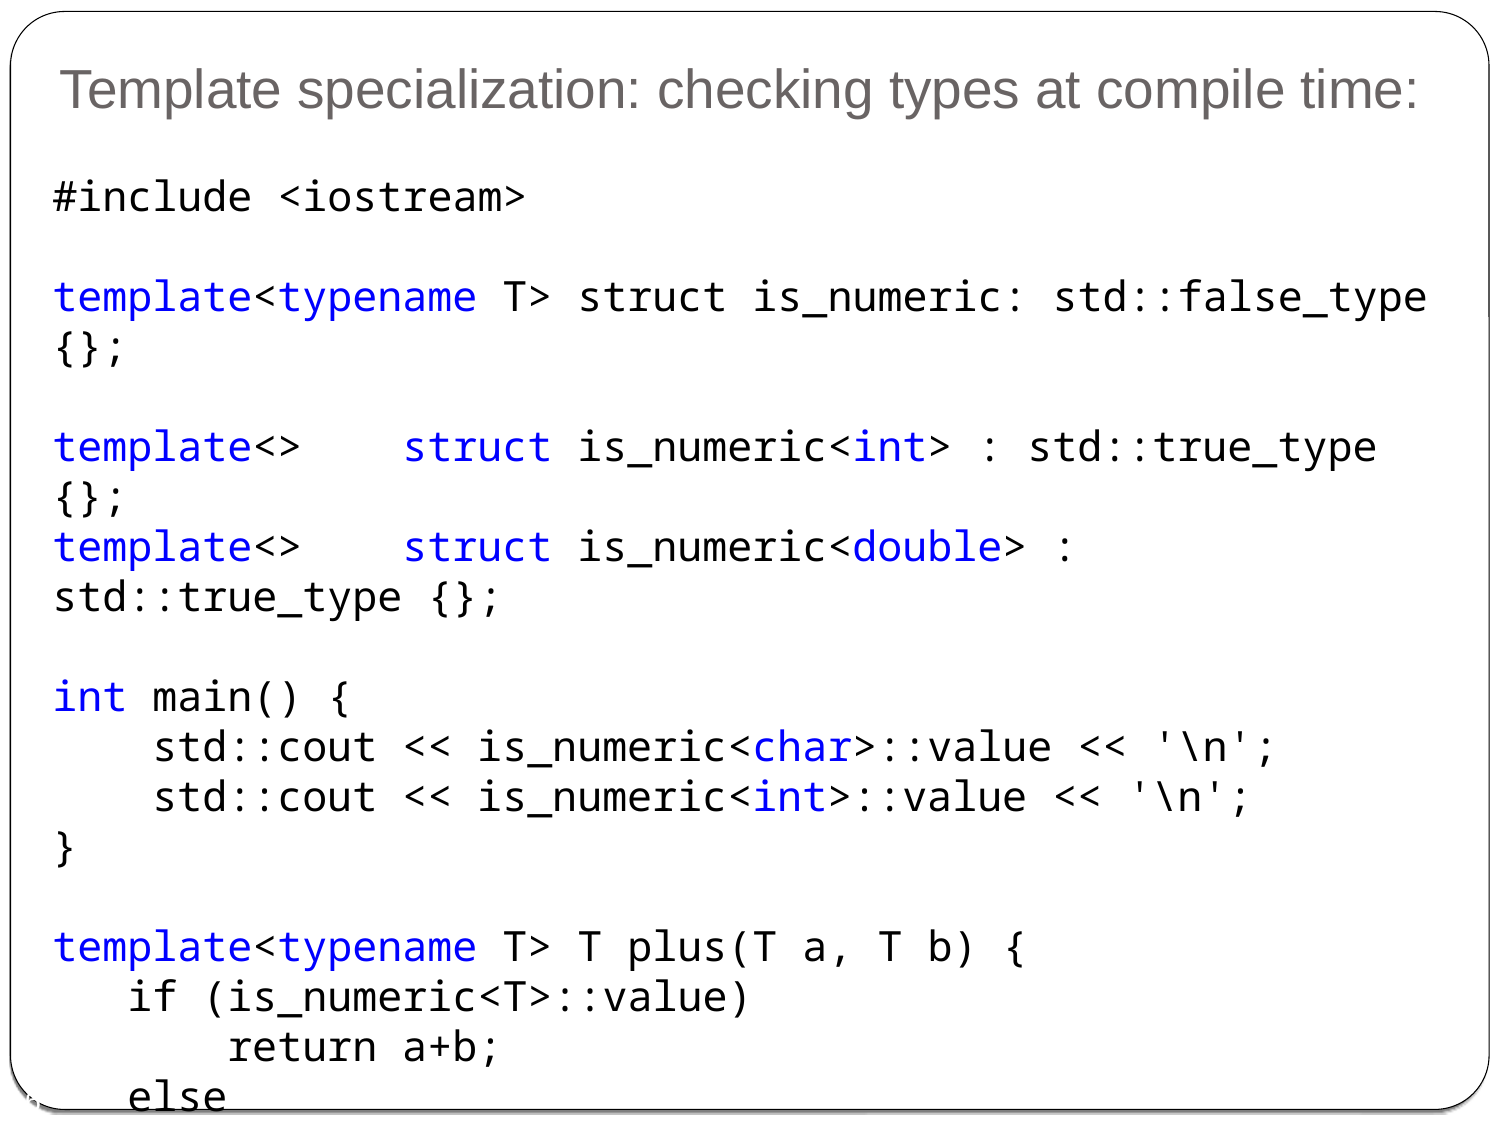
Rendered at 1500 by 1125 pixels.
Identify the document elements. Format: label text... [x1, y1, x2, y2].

list #include <iostream> template<typename T> struct is_numeric: std::false_type {}; template<> struct is_numeric<int> : std::true_type {}; template<> struct is_numeric<double> : std::true_type {}; int main() { std::cout << is_numeric<char>::value << '\n'; std::cout << is_numeric<int>::value << '\n'; } template<typename T> T plus(T a, T b) { if (is_numeric<T>::value) return a+b; else throw “not a number”; } [37, 162, 1463, 1088]
title Template specialization: checking types at compile time: [45, 29, 1445, 135]
slide_number <number> [0, 1074, 50, 1125]
